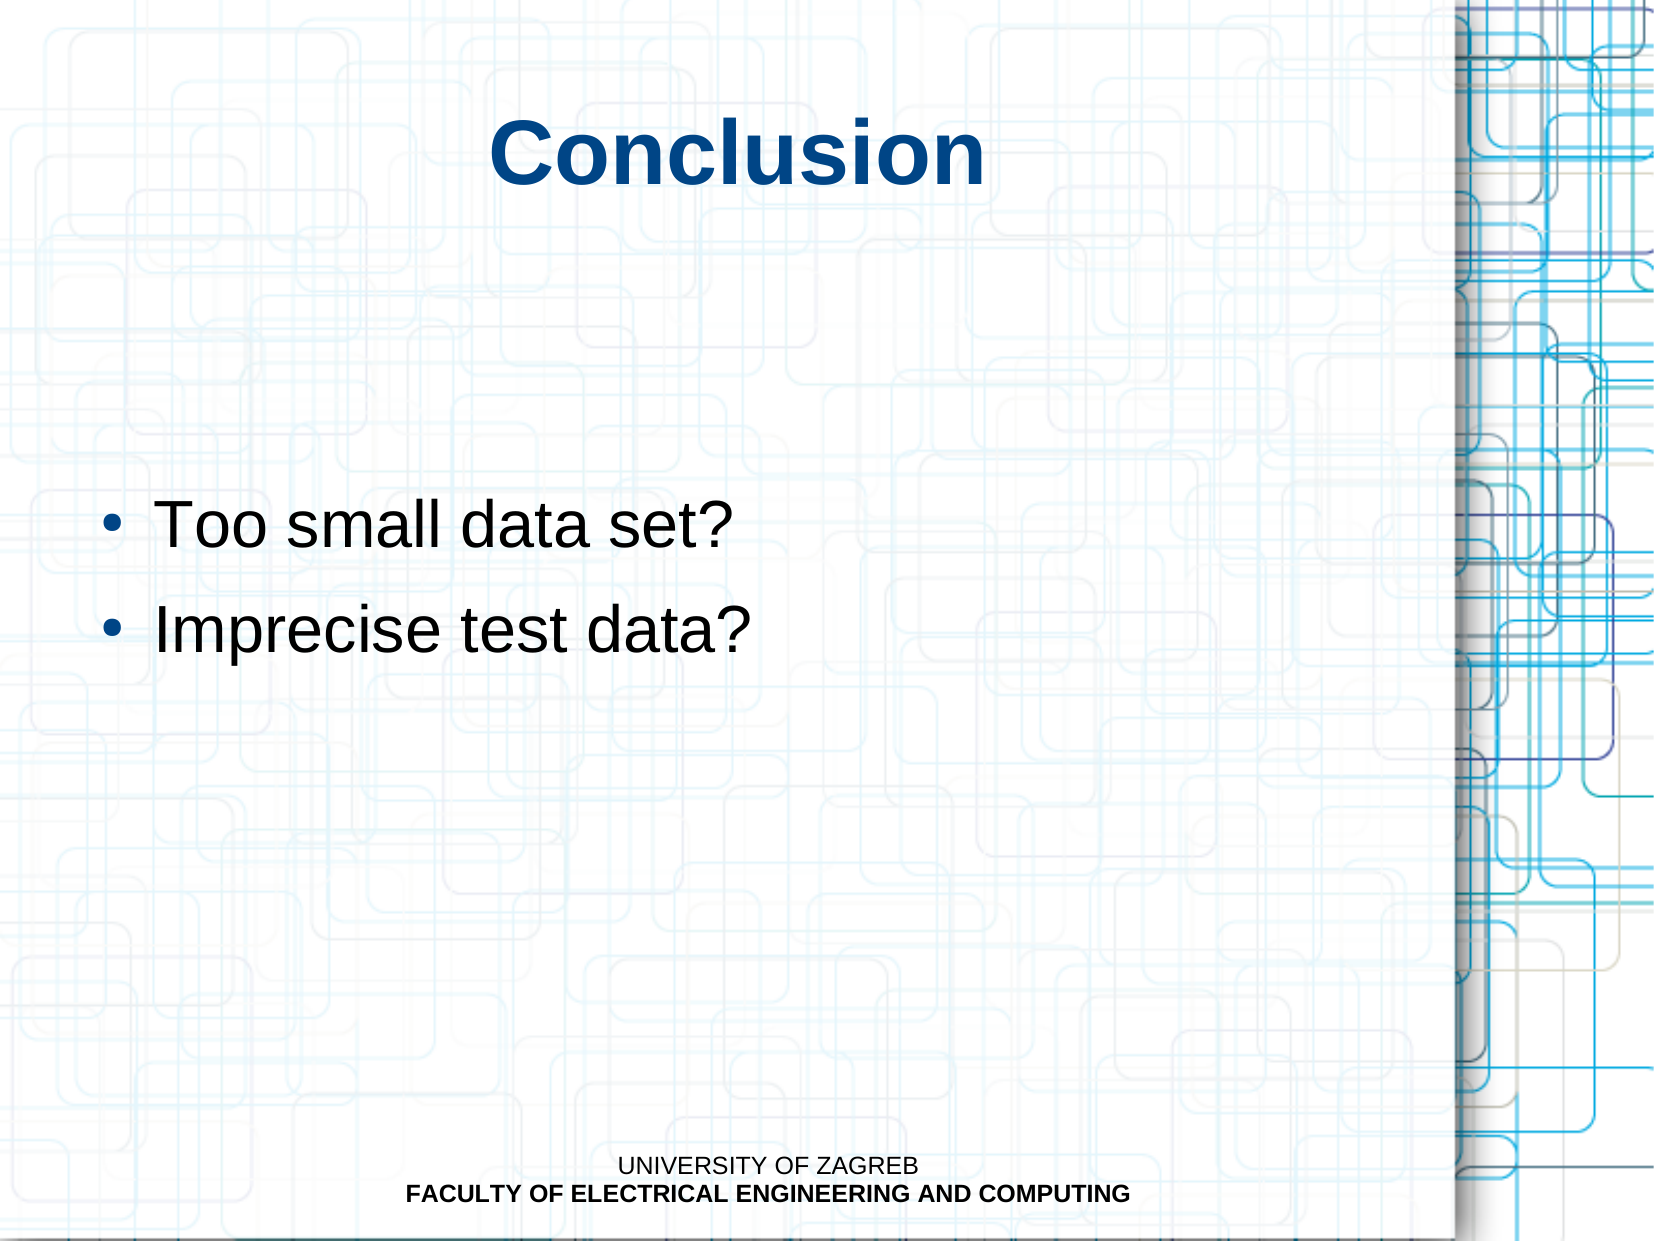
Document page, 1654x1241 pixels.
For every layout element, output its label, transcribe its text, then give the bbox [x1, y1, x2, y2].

list Too small data set? Imprecise test data? [82, 487, 1418, 1241]
picture [0, 0, 1654, 1241]
title Conclusion [59, 56, 1418, 250]
